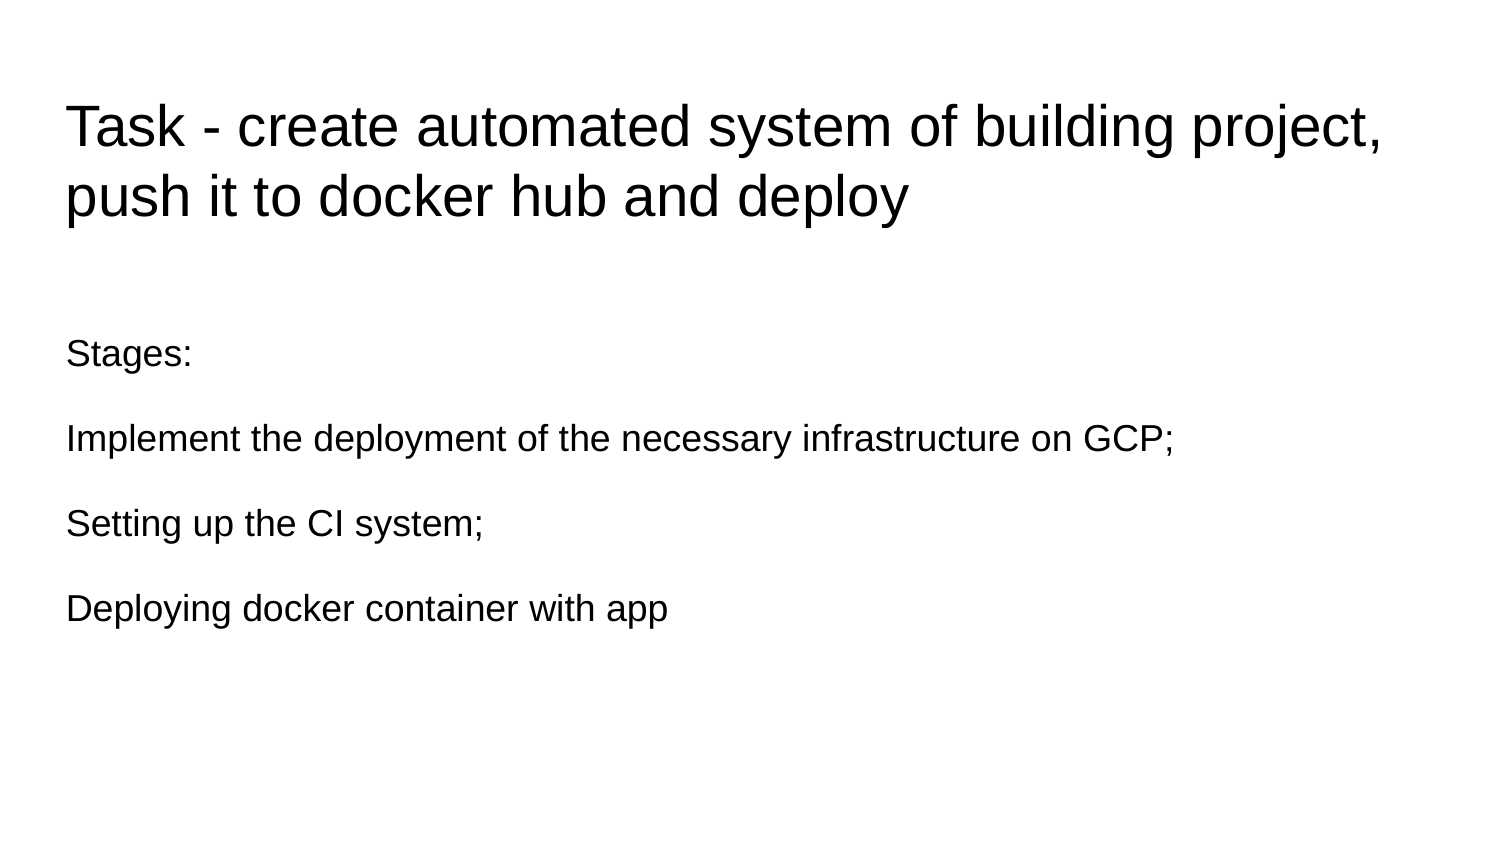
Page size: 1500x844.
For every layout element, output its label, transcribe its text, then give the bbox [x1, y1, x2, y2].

text_box Stages: Implement the deployment of the necessary infrastructure on GCP; Setting up the CI system; Deploying docker container with app [51, 307, 1449, 715]
text_box Task - create automated system of building project, push it to docker hub and deploy [51, 72, 1449, 254]
